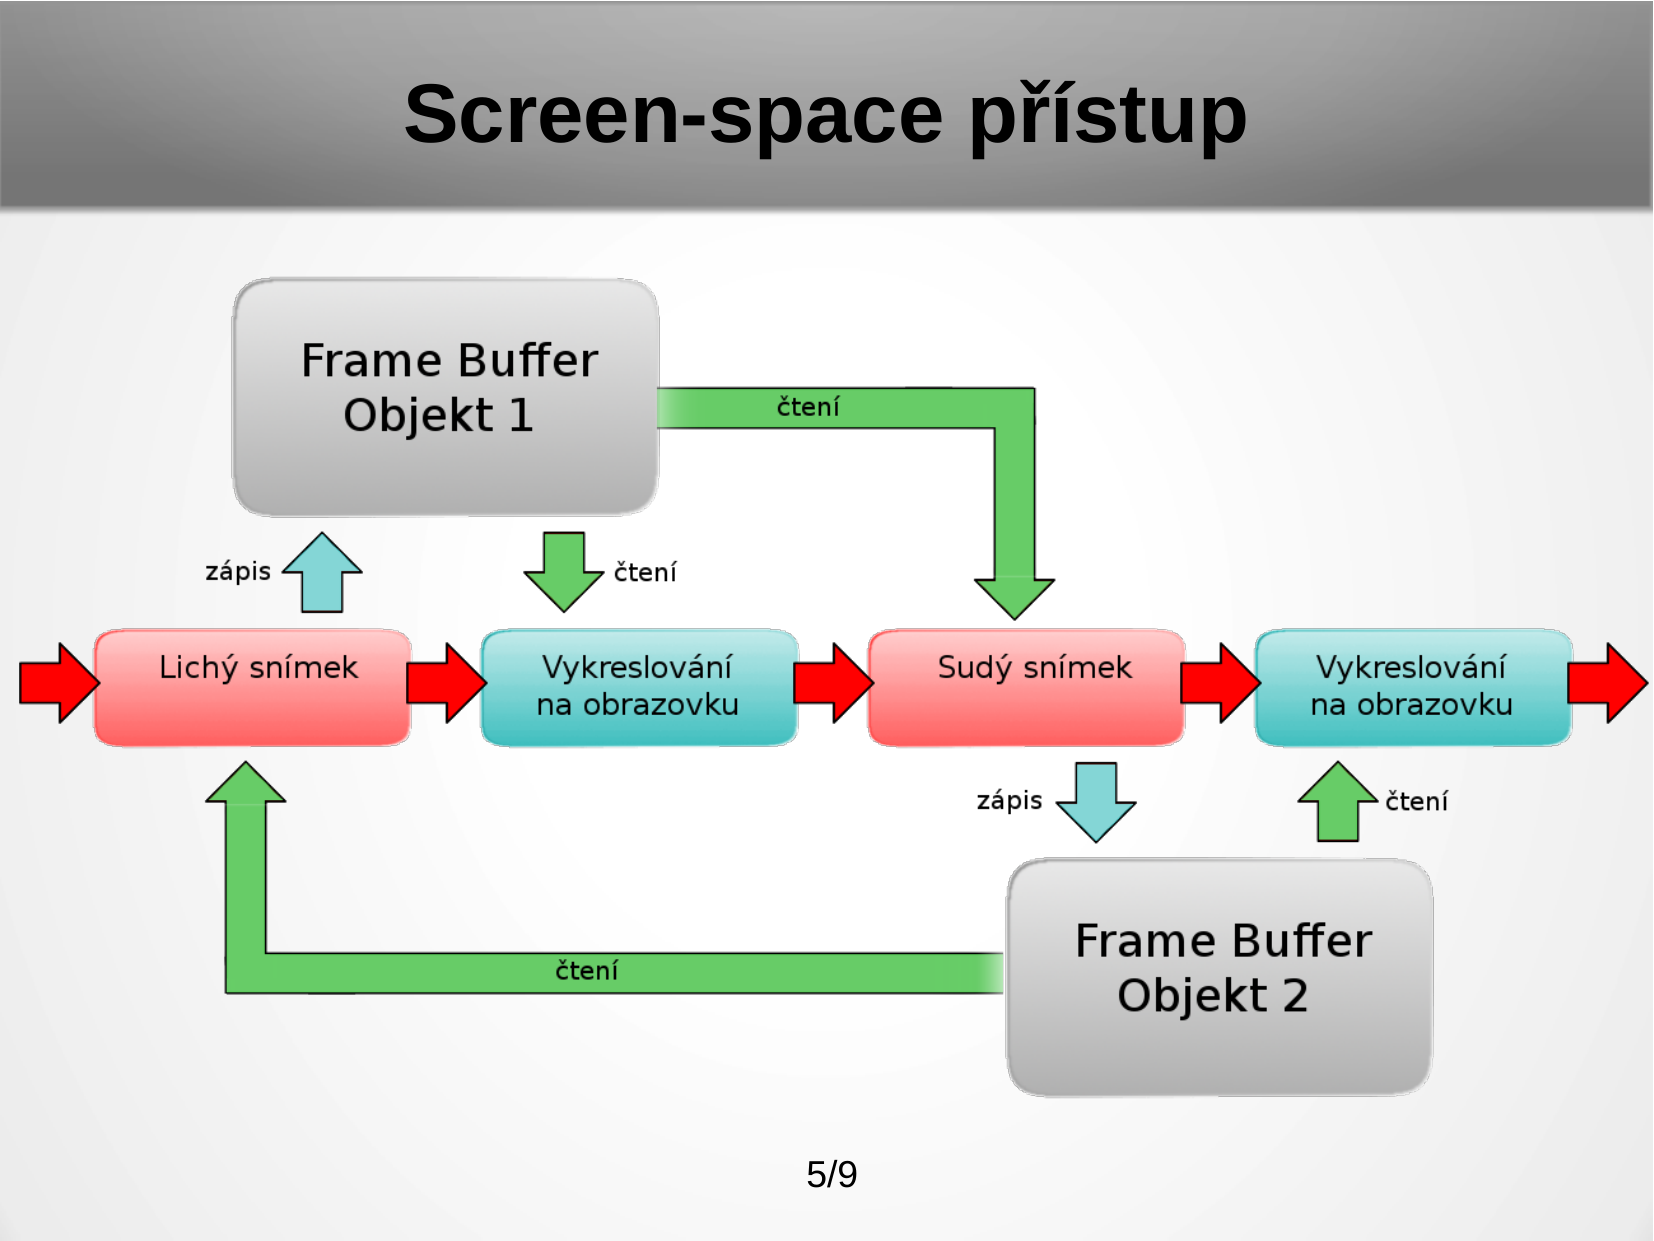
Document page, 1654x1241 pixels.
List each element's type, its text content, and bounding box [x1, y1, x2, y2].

title Screen-space přístup [82, 49, 1571, 179]
picture [0, 1, 1654, 1241]
text_box <number>/9 [590, 1145, 1074, 1216]
